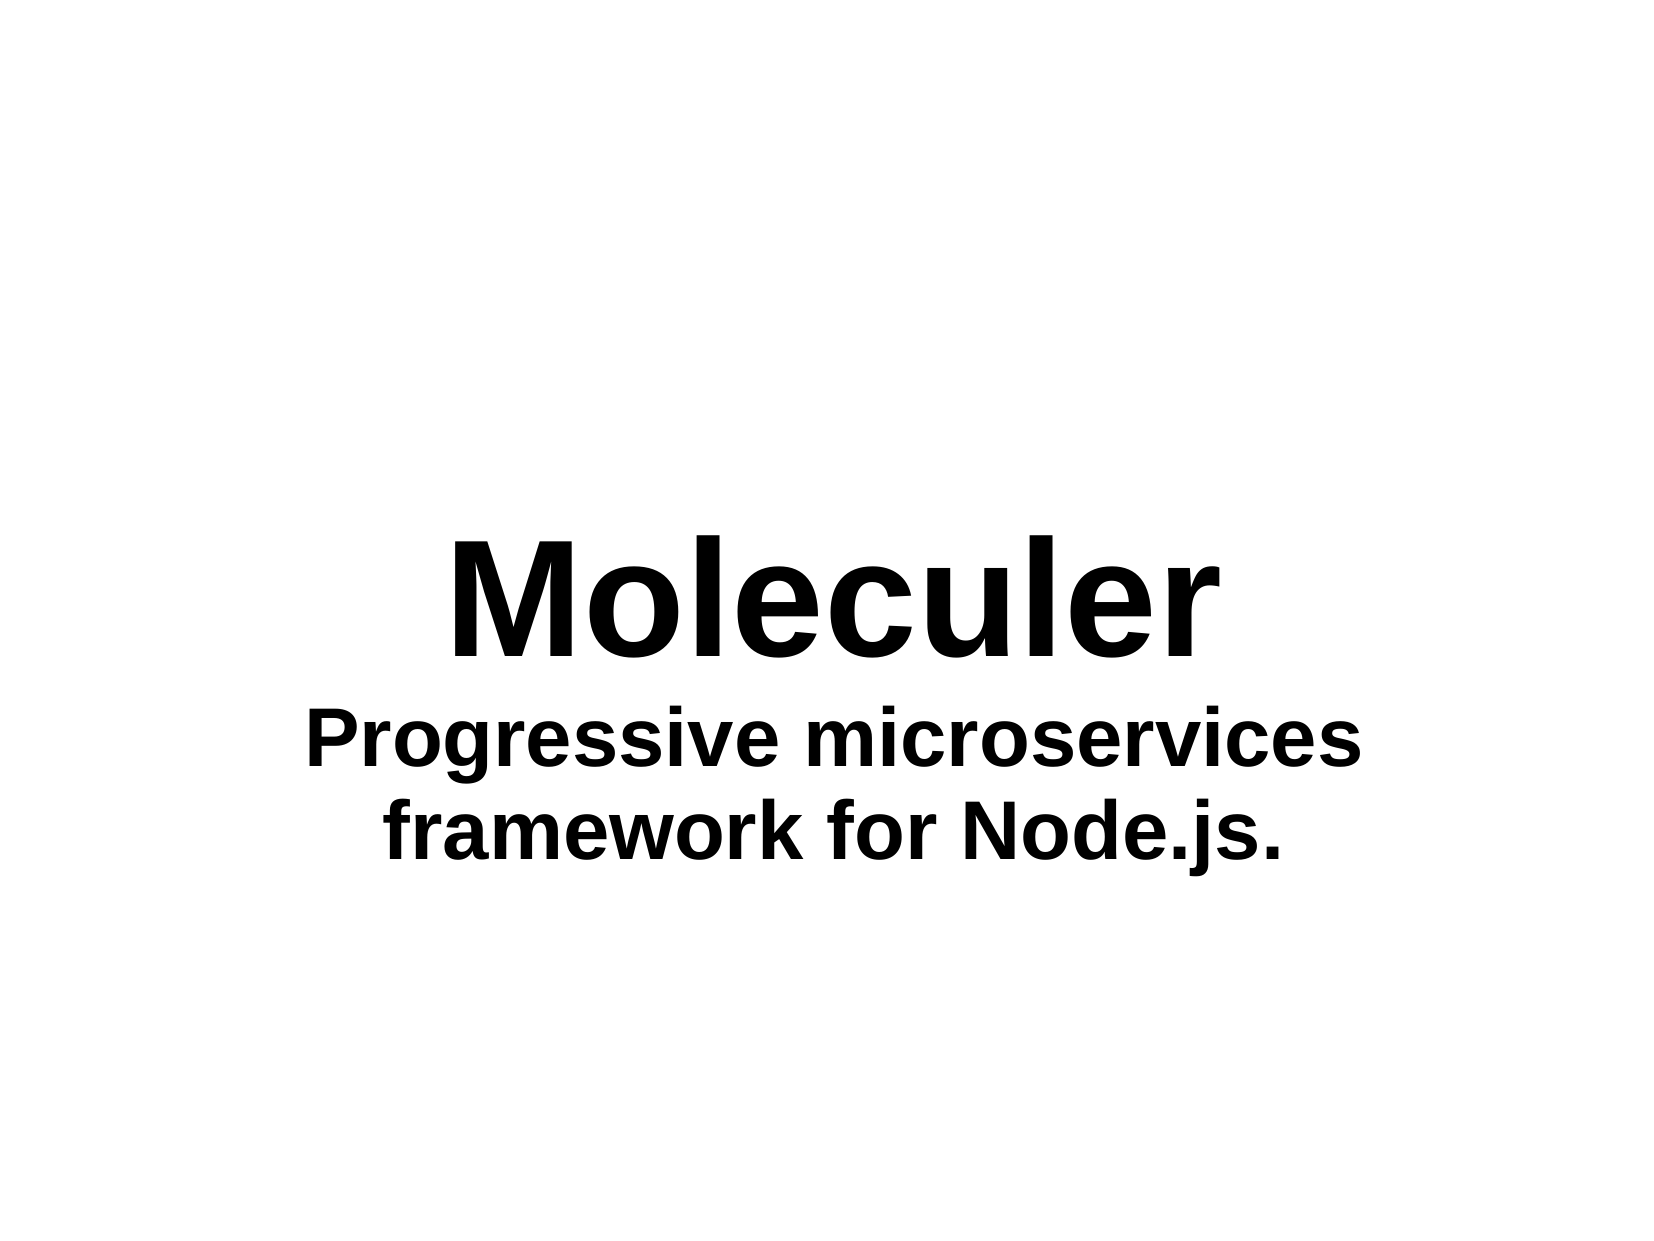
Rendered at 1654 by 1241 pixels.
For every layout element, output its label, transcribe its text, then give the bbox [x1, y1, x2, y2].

title Moleculer Progressive microservices framework for Node.js. [90, 505, 1579, 878]
